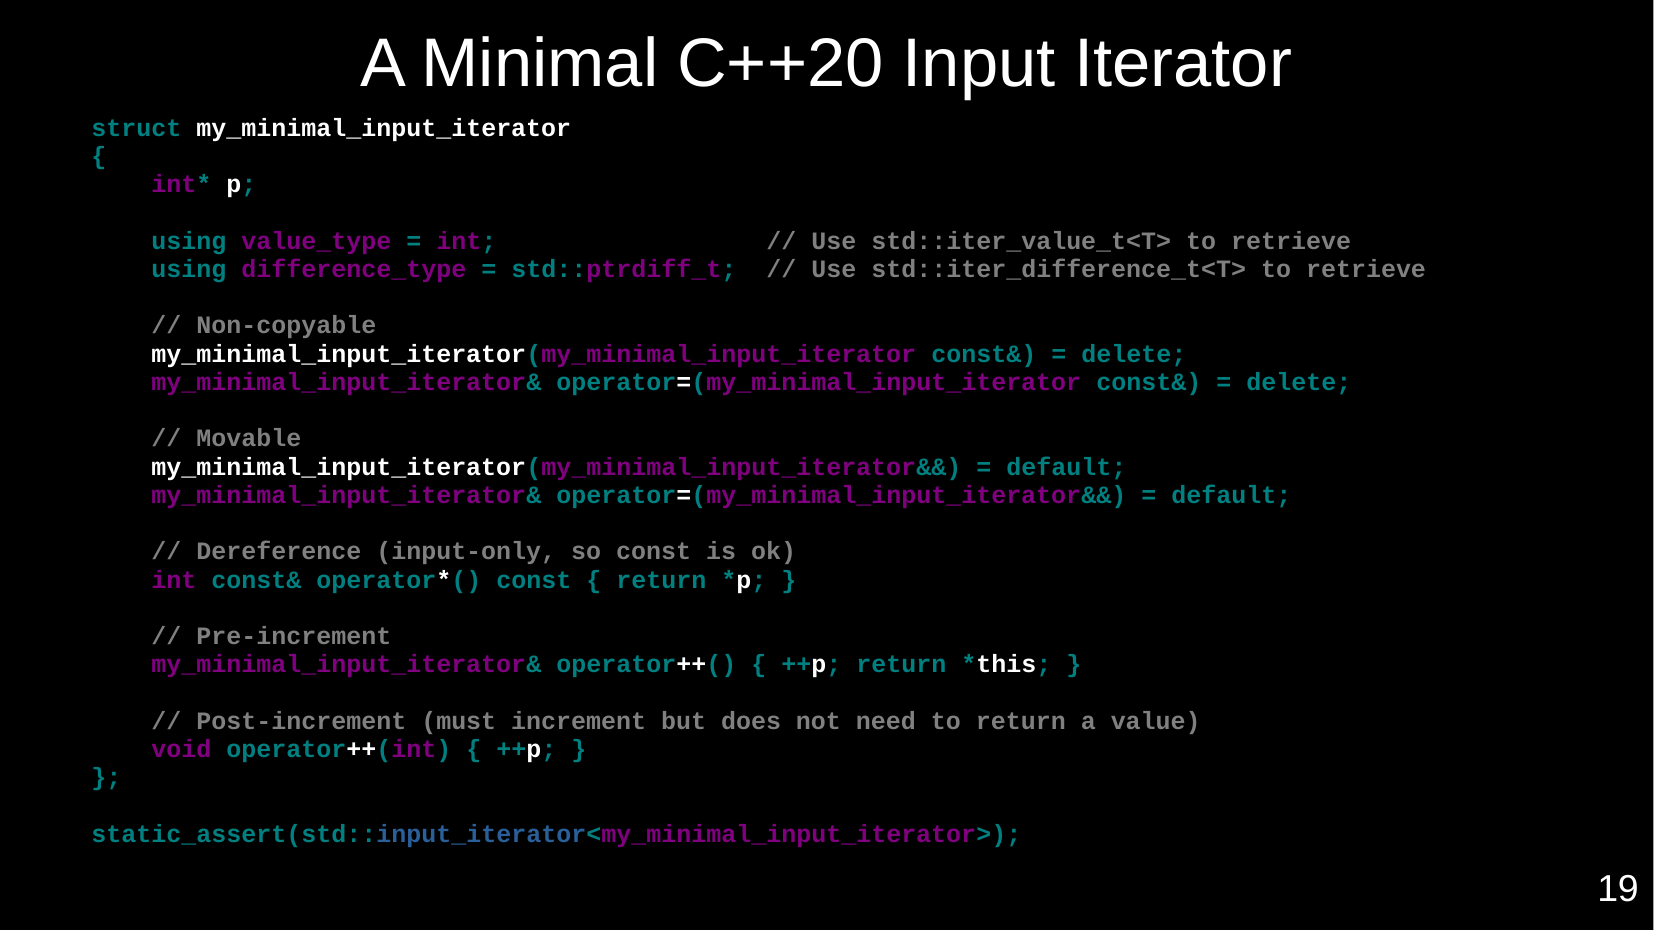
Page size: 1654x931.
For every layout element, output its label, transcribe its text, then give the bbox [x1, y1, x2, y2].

title A Minimal C++20 Input Iterator [82, 4, 1571, 121]
text_box <number> [1024, 860, 1654, 931]
text_box struct my_minimal_input_iterator { int* p; using value_type = int; // Use std::iter_value_t<T> to retrieve using difference_type = std::ptrdiff_t; // Use std::iter_difference_t<T> to retrieve // Non-copyable my_minimal_input_iterator(my_minimal_input_iterator const&) = delete; my_minimal_input_iterator& operator=(my_minimal_input_iterator const&) = delete; // Movable my_minimal_input_iterator(my_minimal_input_iterator&&) = default; my_minimal_input_iterator& operator=(my_minimal_input_iterator&&) = default; // Dereference (input-only, so const is ok) int const& operator*() const { return *p; } // Pre-increment my_minimal_input_iterator& operator++() { ++p; return *this; } // Post-increment (must increment but does not need to return a value) void operator++(int) { ++p; } }; static_assert(std::input_iterator<my_minimal_input_iterator>); [91, 115, 1580, 850]
